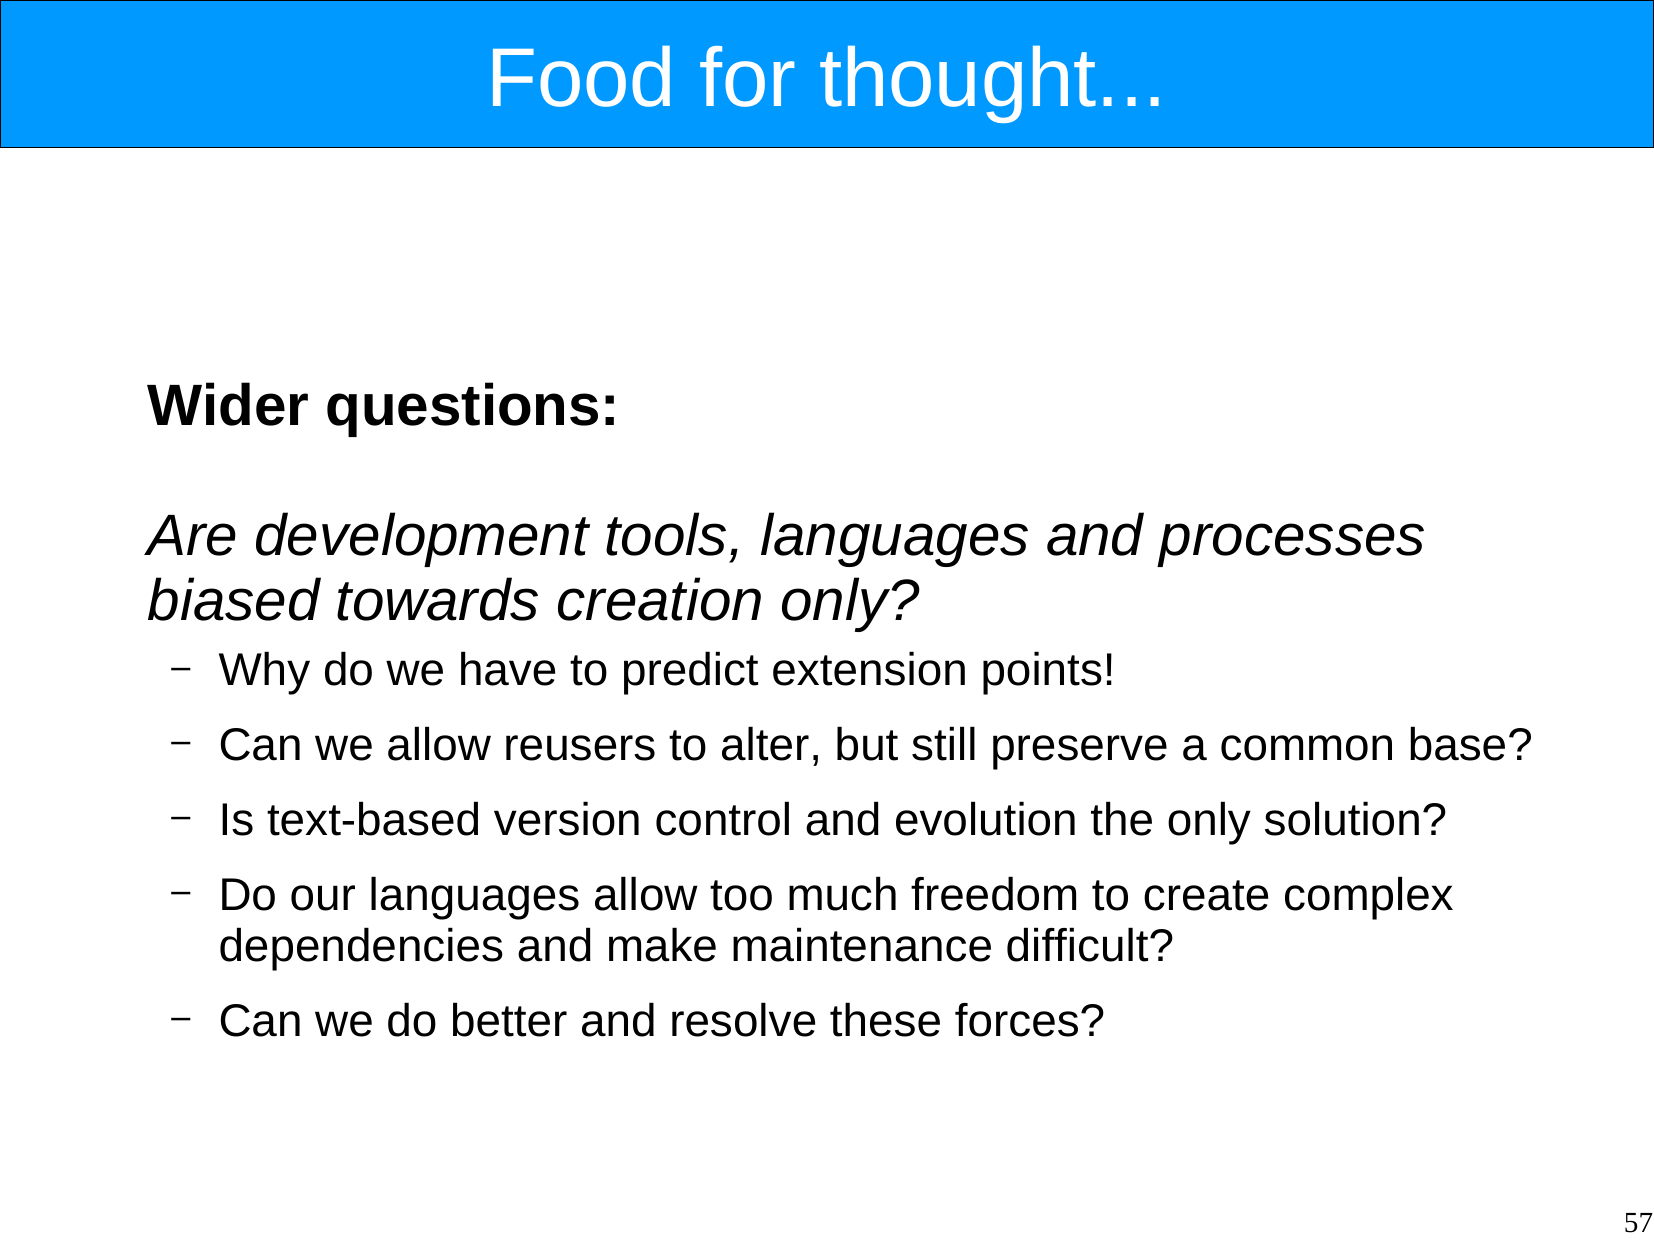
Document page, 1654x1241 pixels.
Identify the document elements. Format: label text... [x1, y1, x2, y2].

list Wider questions: Are development tools, languages and processes biased towards creation only? Why do we have to predict extension points! Can we allow reusers to alter, but still preserve a common base? Is text-based version control and evolution the only solution? Do our languages allow too much freedom to create complex dependencies and make maintenance difficult? Can we do better and resolve these forces? [76, 177, 1565, 1196]
title Food for thought... [82, 13, 1571, 142]
